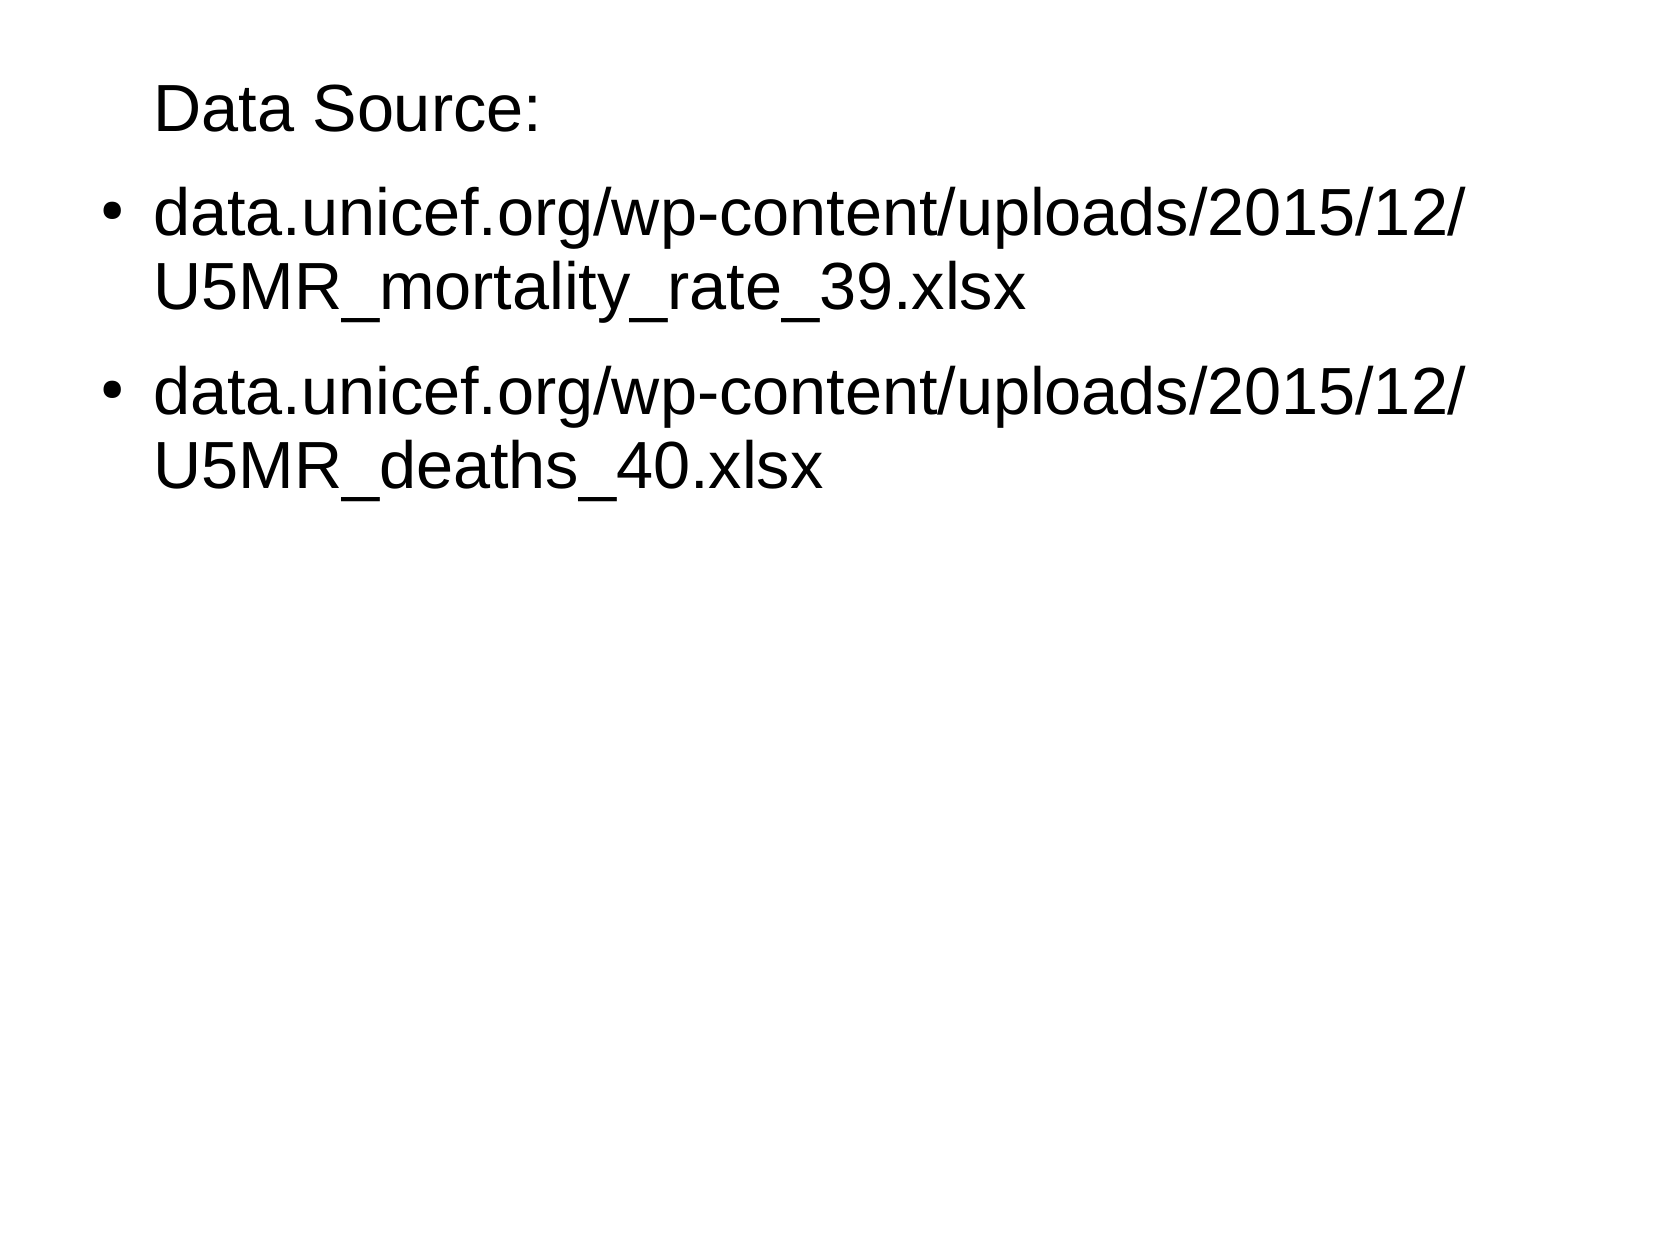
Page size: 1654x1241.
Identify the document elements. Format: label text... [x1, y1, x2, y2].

list Data Source: data.unicef.org/wp-content/uploads/2015/12/U5MR_mortality_rate_39.xlsx data.unicef.org/wp-content/uploads/2015/12/U5MR_deaths_40.xlsx [82, 70, 1571, 1010]
